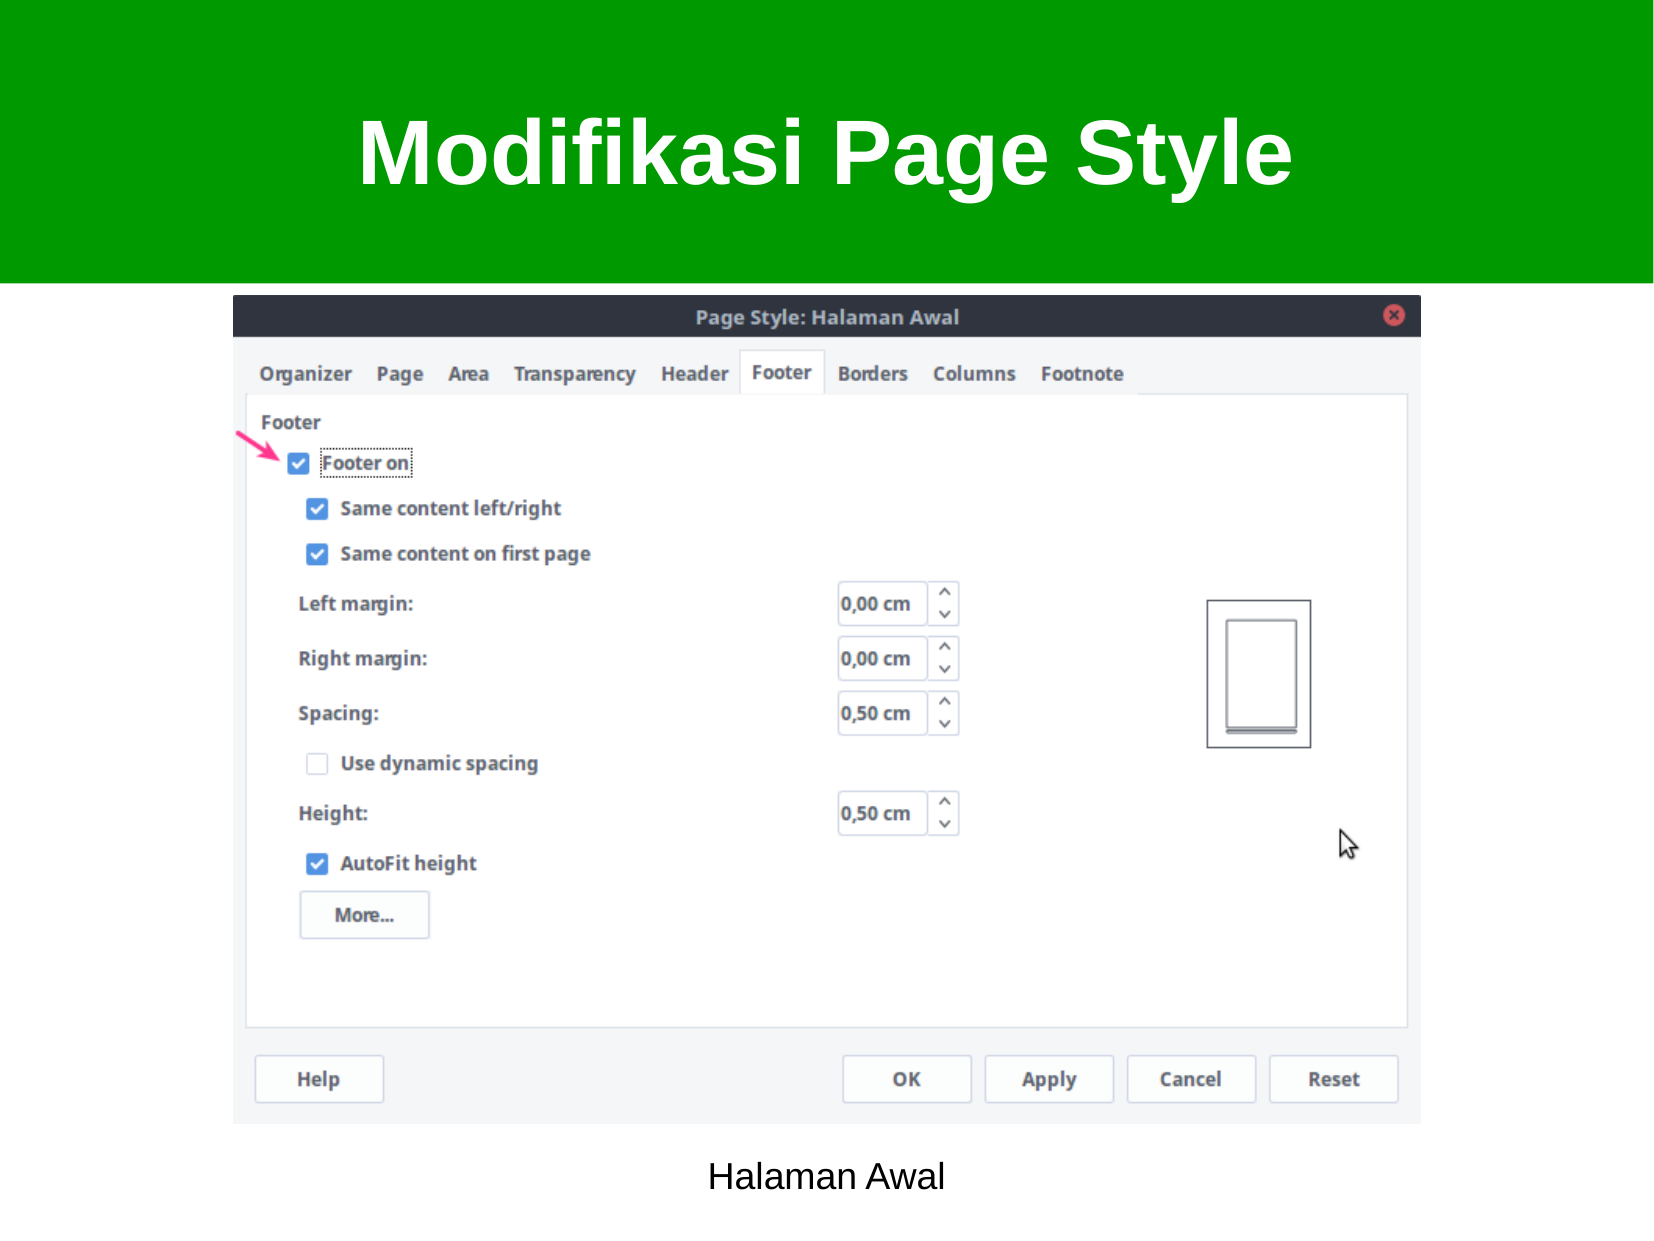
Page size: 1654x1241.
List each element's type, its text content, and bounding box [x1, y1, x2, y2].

picture [233, 295, 1421, 1124]
text_box Halaman Awal [692, 1147, 961, 1205]
title Modifikasi Page Style [82, 49, 1571, 257]
text_box [0, 0, 1654, 284]
